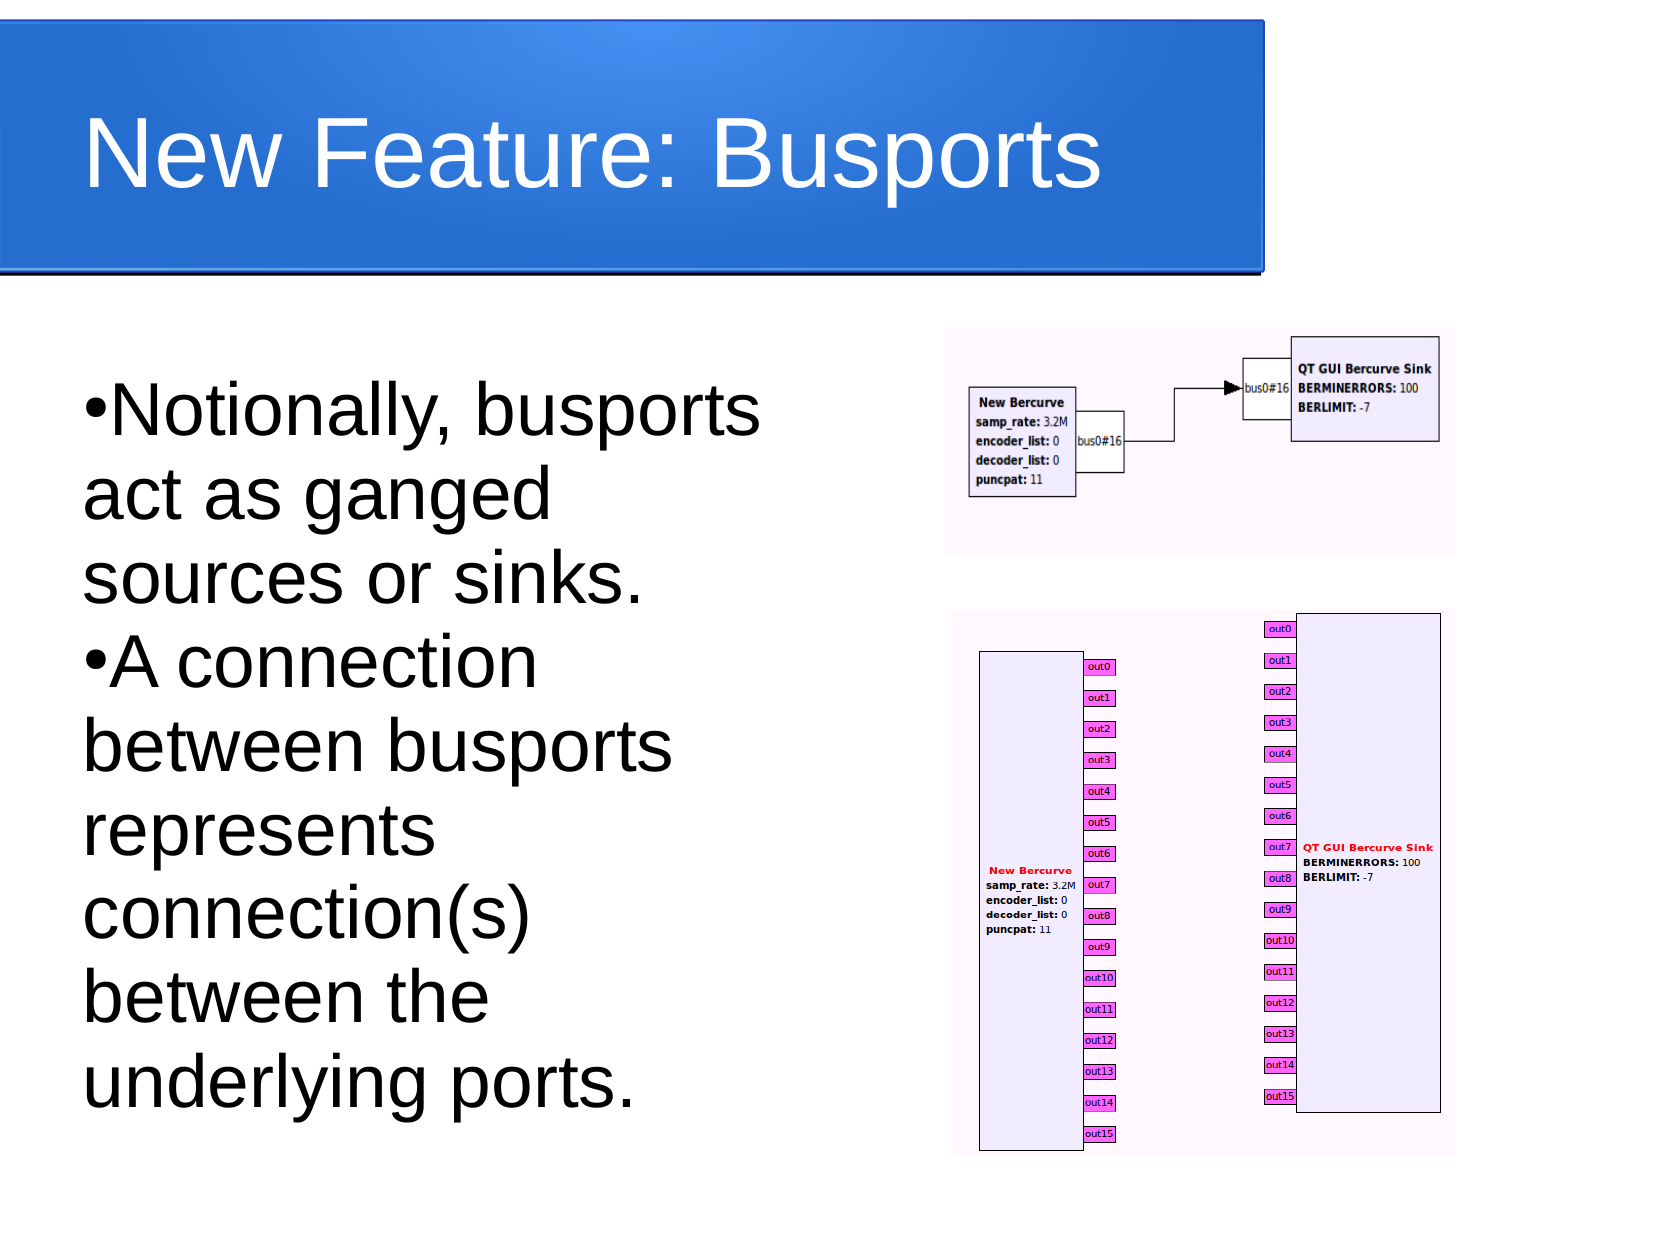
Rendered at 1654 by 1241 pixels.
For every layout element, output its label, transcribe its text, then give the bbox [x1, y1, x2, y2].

picture [945, 329, 1456, 556]
text_box Notionally, busports act as ganged sources or sinks. A connection between busports represents connection(s) between the underlying ports. [82, 365, 826, 1126]
title New Feature: Busports [82, 49, 1250, 257]
picture [951, 610, 1456, 1156]
